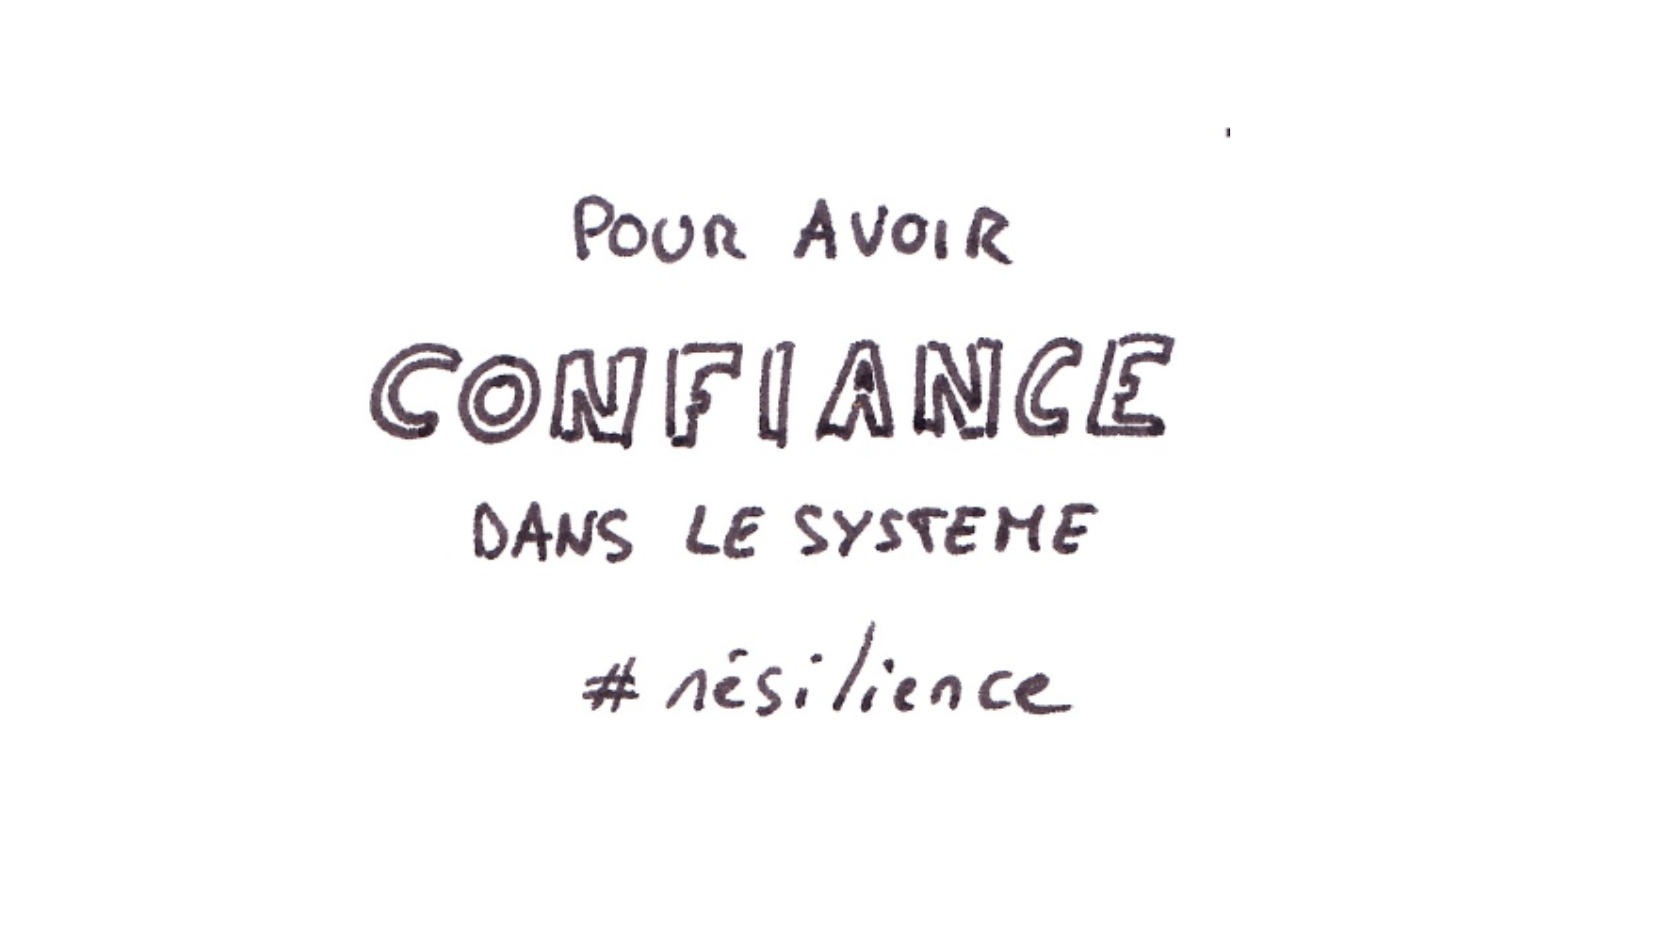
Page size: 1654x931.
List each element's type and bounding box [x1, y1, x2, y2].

picture [285, 127, 1231, 841]
